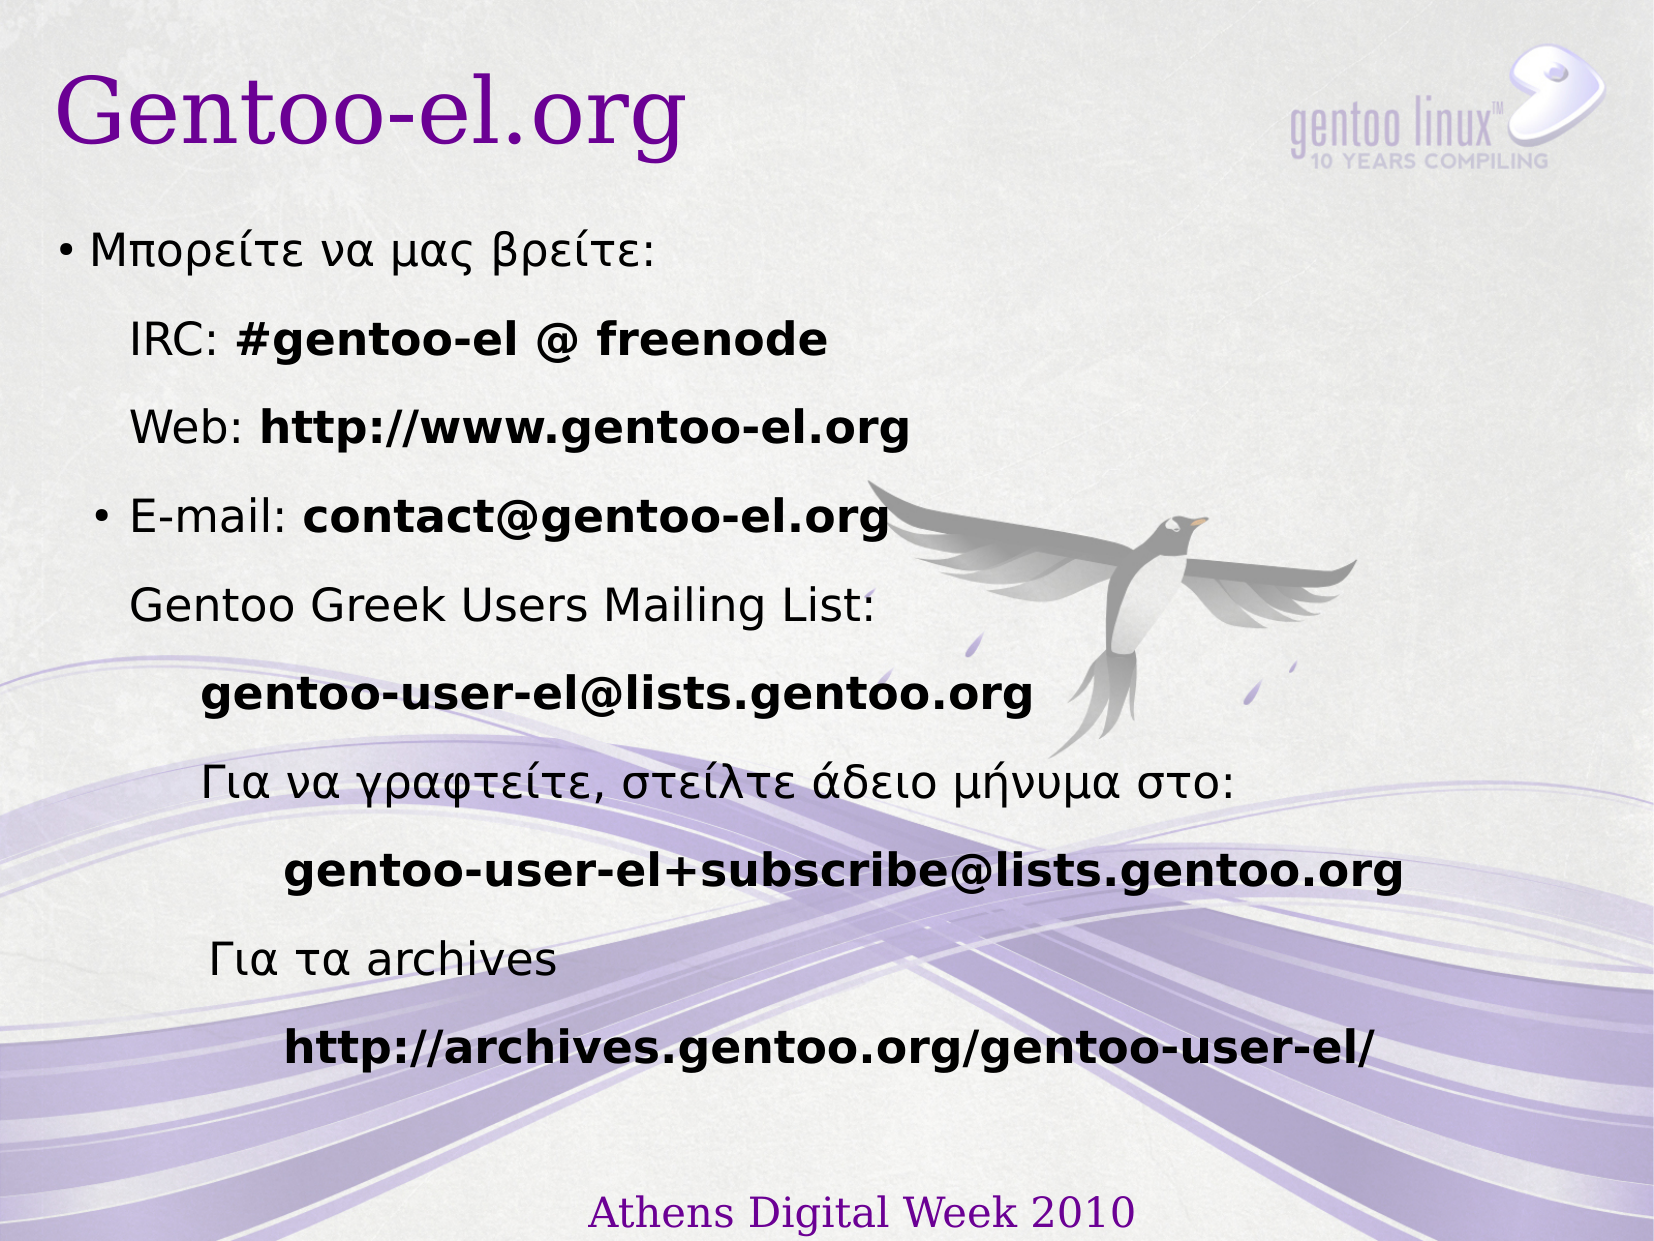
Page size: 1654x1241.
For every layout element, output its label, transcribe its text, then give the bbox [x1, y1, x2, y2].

text_box Μπορείτε να μας βρείτε: IRC: #gentoo-el @ freenode Web: http://www.gentoo-el.org E-mail: contact@gentoo-el.org Gentoo Greek Users Mailing List: gentoo-user-el@lists.gentoo.org Για να γραφτείτε, στείλτε άδειο μήνυμα στο: gentoo-user-el+subscribe@lists.gentoo.org Για τα archives http://archives.gentoo.org/gentoo-user-el/ [43, 181, 1613, 1177]
title Gentoo-el.org [53, 8, 1542, 181]
picture [0, 0, 1654, 1241]
title Athens Digital Week 2010 [562, 1189, 1163, 1238]
